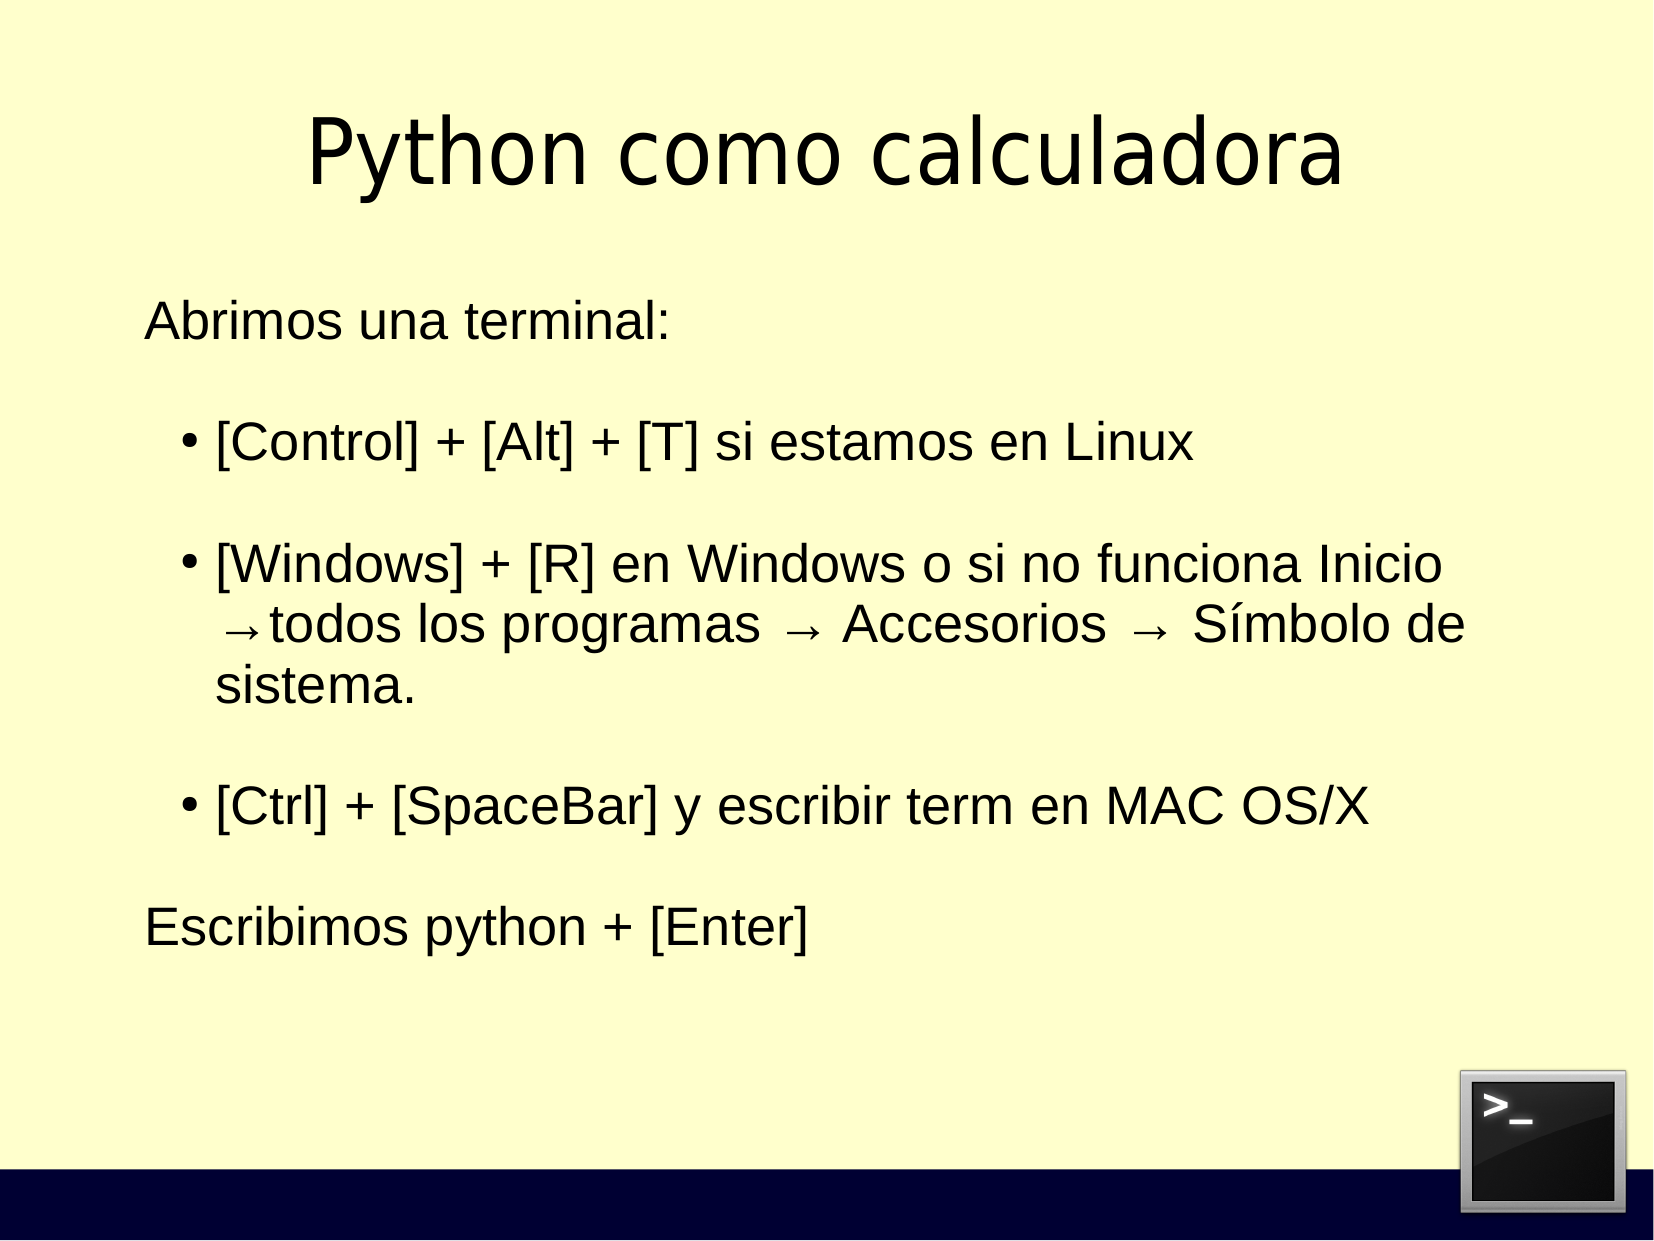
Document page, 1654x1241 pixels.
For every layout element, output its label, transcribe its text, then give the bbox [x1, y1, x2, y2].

title Python como calculadora [82, 49, 1571, 257]
picture [1452, 1051, 1634, 1232]
text_box Abrimos una terminal: [Control] + [Alt] + [T] si estamos en Linux [Windows] + [R] en Windows o si no funciona Inicio →todos los programas → Accesorios → Símbolo de sistema. [Ctrl] + [SpaceBar] y escribir term en MAC OS/X Escribimos python + [Enter] [129, 283, 1583, 965]
